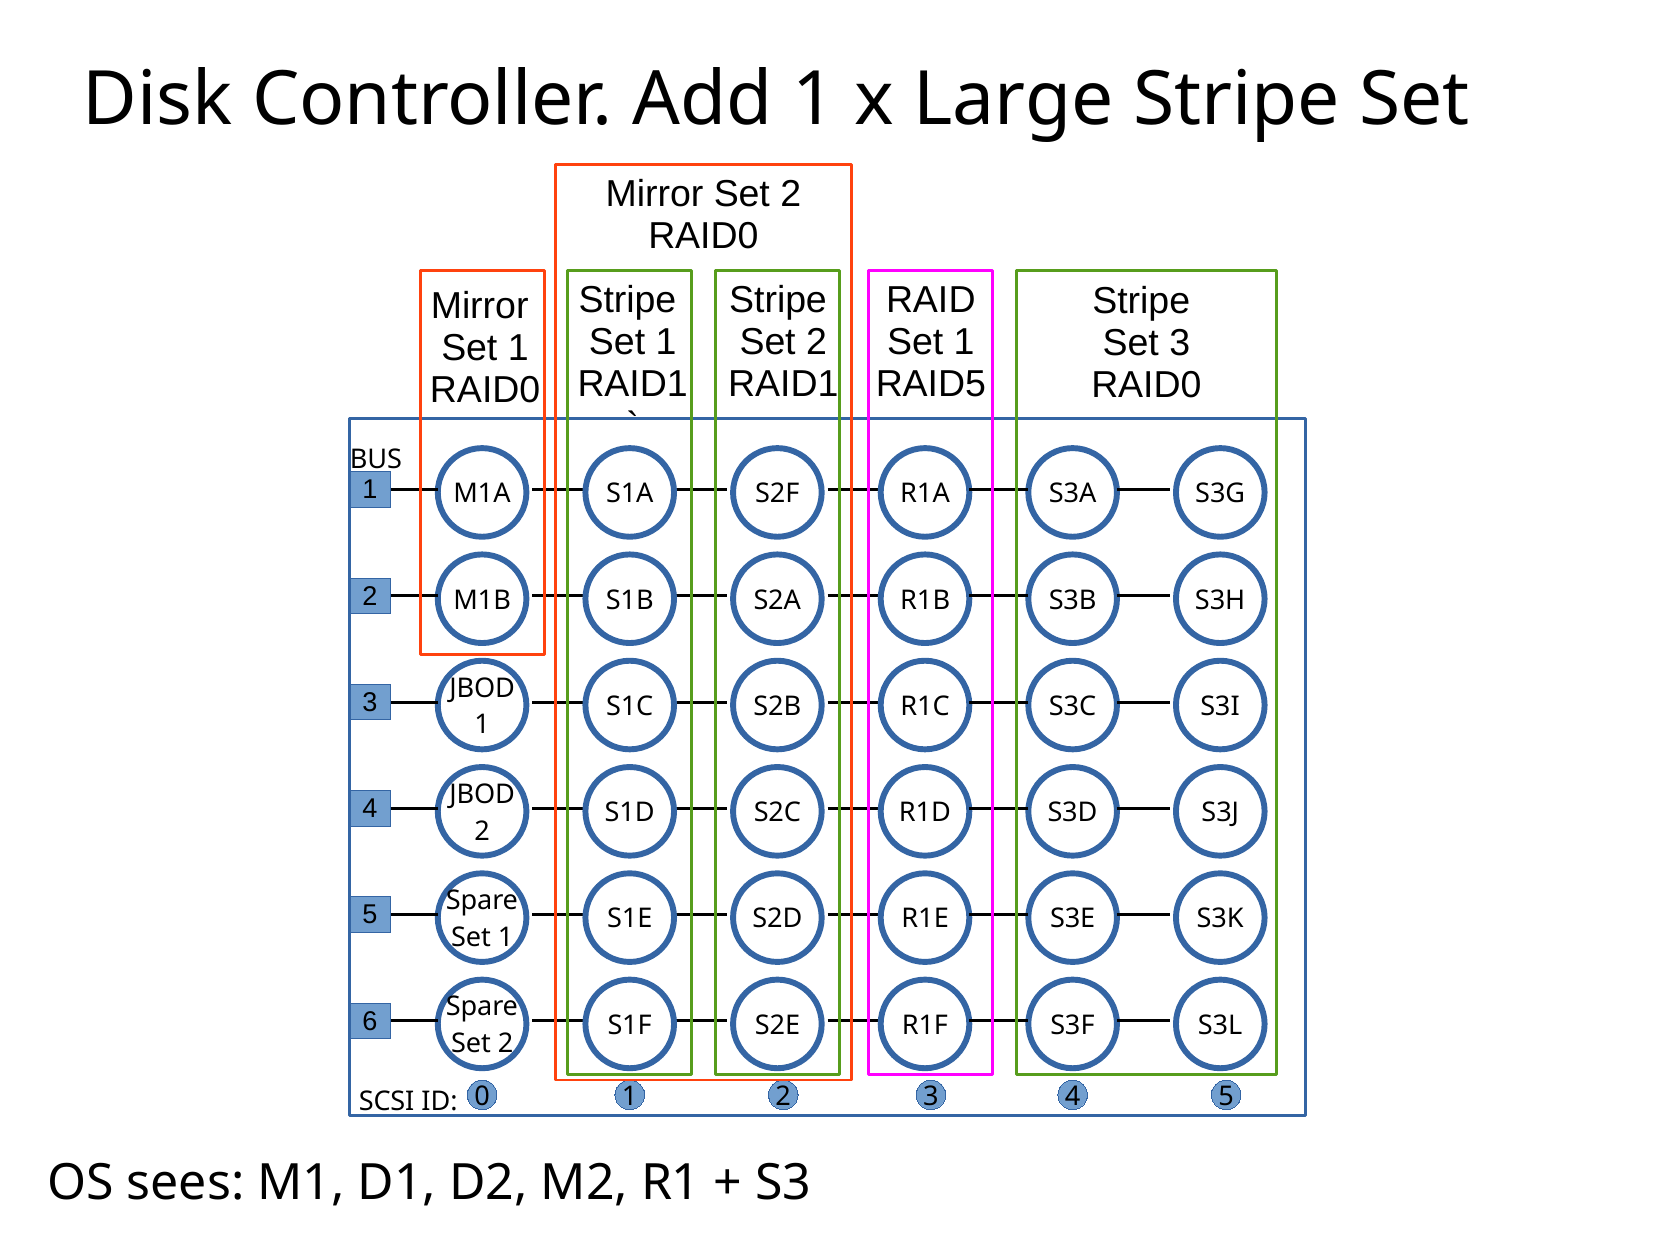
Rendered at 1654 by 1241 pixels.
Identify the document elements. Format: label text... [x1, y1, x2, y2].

text_box 3 [351, 684, 391, 720]
text_box S3H [1175, 554, 1265, 644]
text_box 4 [351, 790, 391, 827]
text_box 1 [614, 1081, 645, 1110]
text_box R1F [880, 979, 970, 1069]
text_box S3F [1028, 979, 1117, 1069]
text_box Stripe Set 2 RAID1 [841, 270, 850, 419]
text_box S3L [1175, 979, 1265, 1069]
text_box JBOD 1 [437, 660, 527, 750]
text_box S3E [1028, 873, 1117, 962]
text_box R1C [880, 660, 970, 750]
text_box S2A [733, 554, 822, 644]
text_box RAID Set 1 RAID5 [857, 270, 1005, 419]
text_box R1E [880, 873, 970, 962]
text_box S1C [585, 660, 675, 750]
text_box 0 [480, 1080, 497, 1110]
text_box S3J [1175, 767, 1265, 856]
text_box 2 [351, 578, 391, 614]
text_box Mirror Set 1 RAID0 [414, 276, 554, 418]
text_box 1 [351, 478, 391, 508]
text_box S2F [733, 448, 822, 537]
text_box S3I [1175, 660, 1265, 750]
text_box S3B [1028, 554, 1117, 644]
text_box 3 [916, 1080, 946, 1110]
text_box R1A [880, 448, 970, 537]
text_box S1E [585, 873, 675, 962]
title OS sees: M1, D1, D2, M2, R1 + S3 [47, 1133, 1619, 1227]
text_box 0 [480, 1087, 486, 1103]
text_box S3K [1175, 873, 1265, 962]
text_box S3G [1175, 448, 1265, 537]
text_box S1B [585, 554, 675, 644]
text_box Stripe Set 1 RAID1` [561, 270, 704, 454]
text_box 2 [768, 1081, 799, 1110]
text_box 5 [351, 896, 391, 933]
text_box S1A [585, 454, 675, 537]
text_box S3C [1028, 660, 1117, 750]
text_box S2C [733, 767, 822, 856]
text_box M1B [437, 554, 527, 644]
text_box JBOD 2 [437, 767, 527, 856]
text_box Stripe Set 2 RAID1 [717, 272, 838, 419]
text_box Mirror Set 2 RAID0 [555, 164, 852, 264]
text_box S2B [733, 660, 822, 750]
text_box M1A [437, 448, 527, 537]
text_box Stripe Set 2 RAID1 [853, 270, 857, 419]
text_box Stripe Set 3 RAID0 [1016, 272, 1277, 420]
text_box BUS [331, 432, 421, 478]
text_box R1D [880, 767, 970, 856]
text_box Spare Set 1 [437, 873, 527, 962]
title Disk Controller. Add 1 x Large Stripe Set [82, 49, 1571, 142]
text_box S1D [585, 767, 675, 856]
text_box S2D [733, 873, 822, 962]
text_box R1B [880, 554, 970, 644]
text_box 5 [1211, 1080, 1241, 1110]
text_box S3D [1028, 767, 1117, 856]
text_box Spare Set 2 [437, 979, 527, 1069]
text_box SCSI ID: [337, 1074, 480, 1119]
text_box 4 [1057, 1080, 1088, 1110]
text_box S3A [1028, 448, 1117, 537]
text_box 6 [351, 1003, 391, 1039]
text_box Stripe Set 2 RAID1 [709, 270, 714, 419]
text_box S1F [585, 979, 675, 1069]
text_box S2E [733, 979, 822, 1069]
